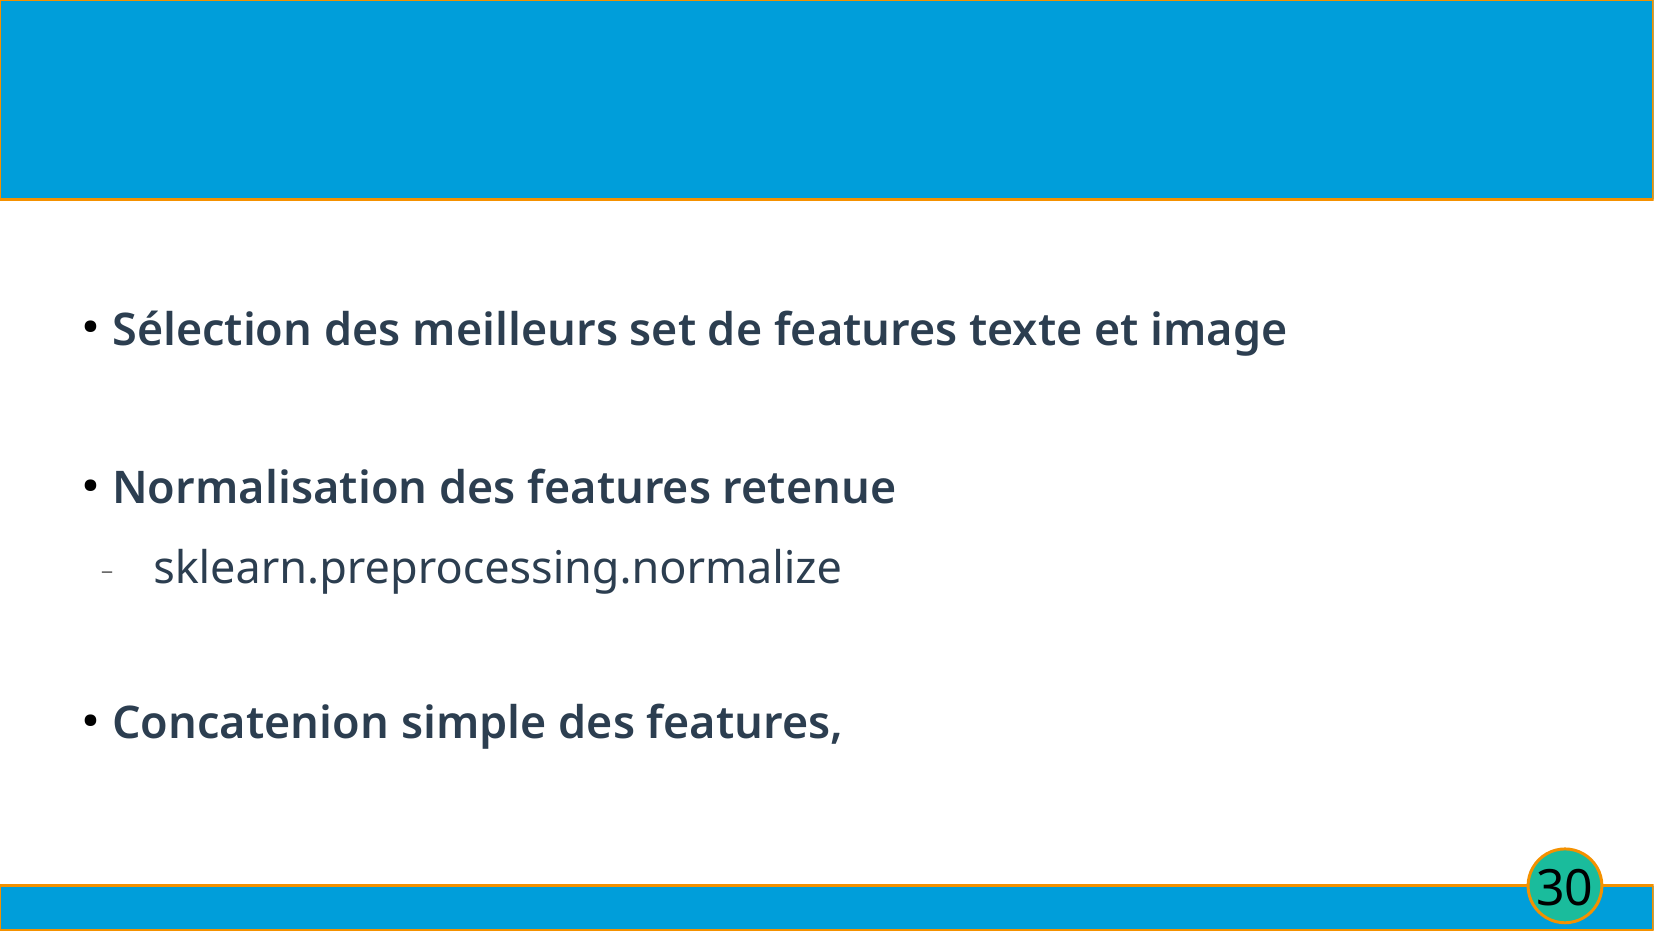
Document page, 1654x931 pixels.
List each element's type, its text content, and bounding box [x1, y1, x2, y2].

list Sélection des meilleurs set de features texte et image Normalisation des features retenue sklearn.preprocessing.normalize Concatenion simple des features, [82, 217, 1571, 758]
